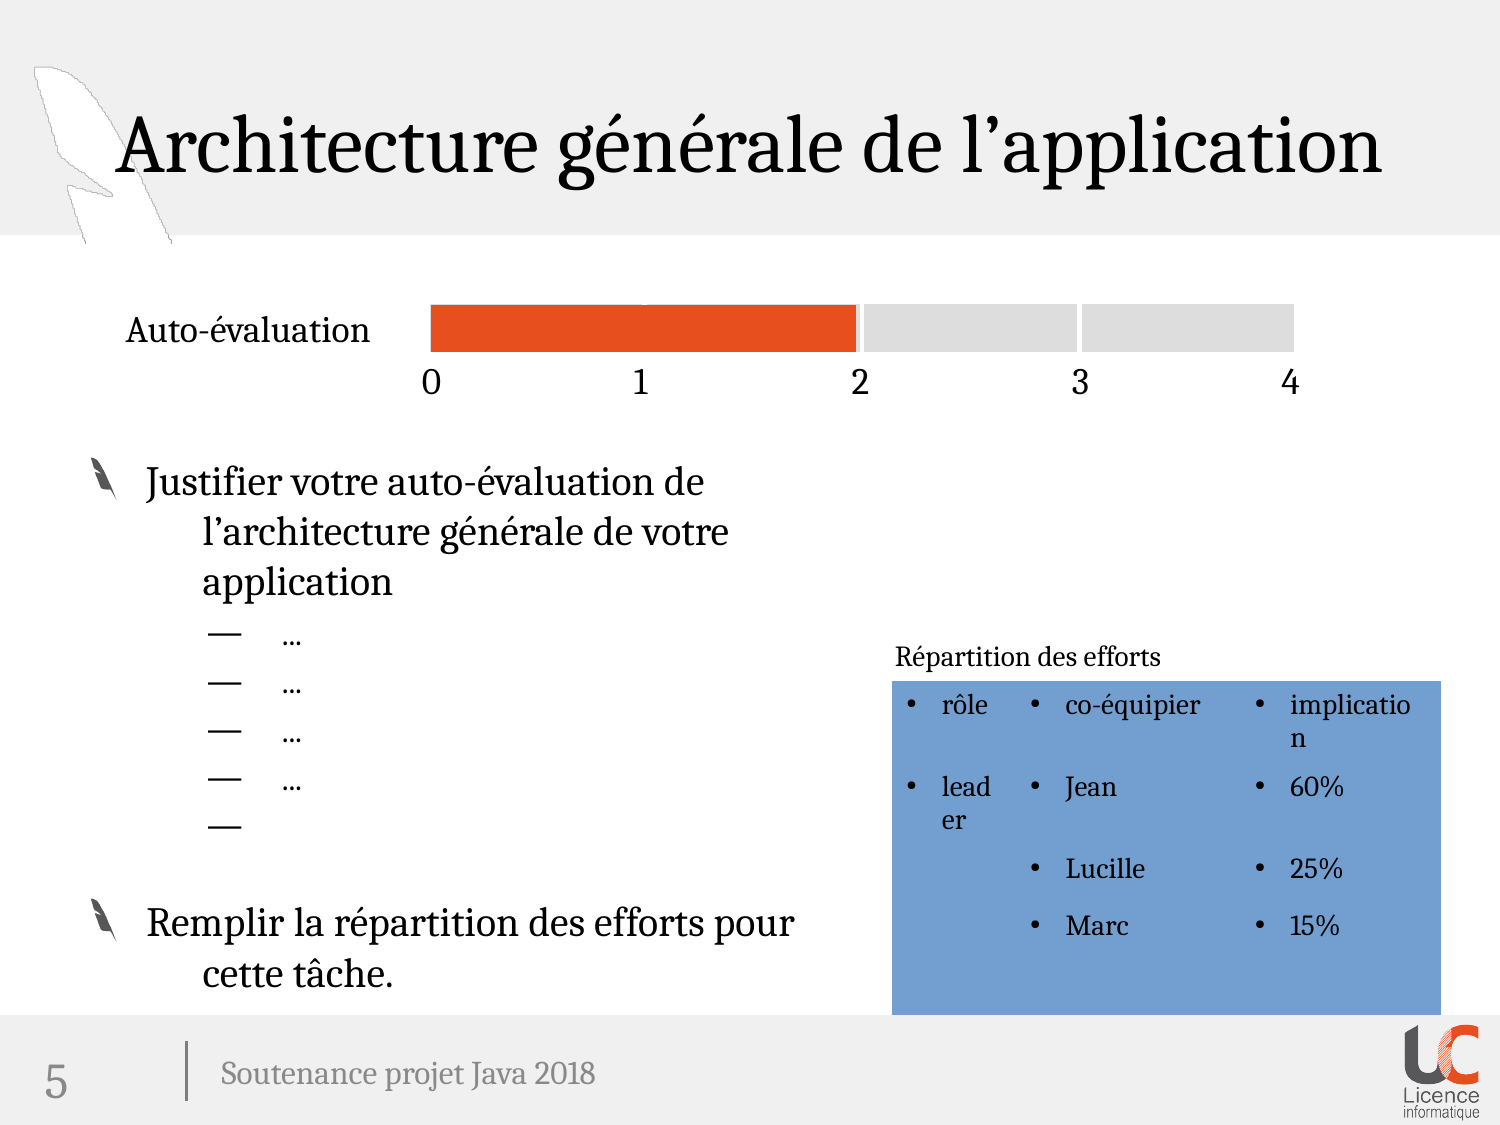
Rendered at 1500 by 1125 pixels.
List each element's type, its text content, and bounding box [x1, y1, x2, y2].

text_box [431, 305, 856, 352]
table_cell 15% [1240, 901, 1441, 958]
table_header rôle [892, 681, 1016, 763]
table_cell 25% [1240, 844, 1441, 901]
table_cell Jean [1016, 763, 1240, 844]
table_cell Lucille [1016, 844, 1240, 901]
table_header implication [1240, 681, 1441, 763]
list Justifier votre auto-évaluation de l’architecture générale de votre application ... ... ... ... Remplir la répartition des efforts pour cette tâche. [75, 444, 869, 1005]
text_box Répartition des efforts [879, 630, 1237, 681]
table_cell leader [892, 763, 1016, 844]
text_box <numéro> [29, 1041, 160, 1102]
table_cell [892, 844, 1016, 901]
text_box Soutenance projet Java 2018 [206, 1041, 939, 1102]
table_cell 60% [1240, 763, 1441, 844]
table_header co-équipier [1016, 681, 1240, 763]
table_cell [892, 958, 1016, 1015]
title Architecture générale de l’application [75, 45, 1426, 233]
table_cell [1240, 958, 1441, 1015]
table_cell [1016, 958, 1240, 1015]
picture [29, 63, 187, 244]
table_cell Marc [1016, 901, 1240, 958]
table_cell [892, 901, 1016, 958]
picture [1398, 1020, 1484, 1122]
